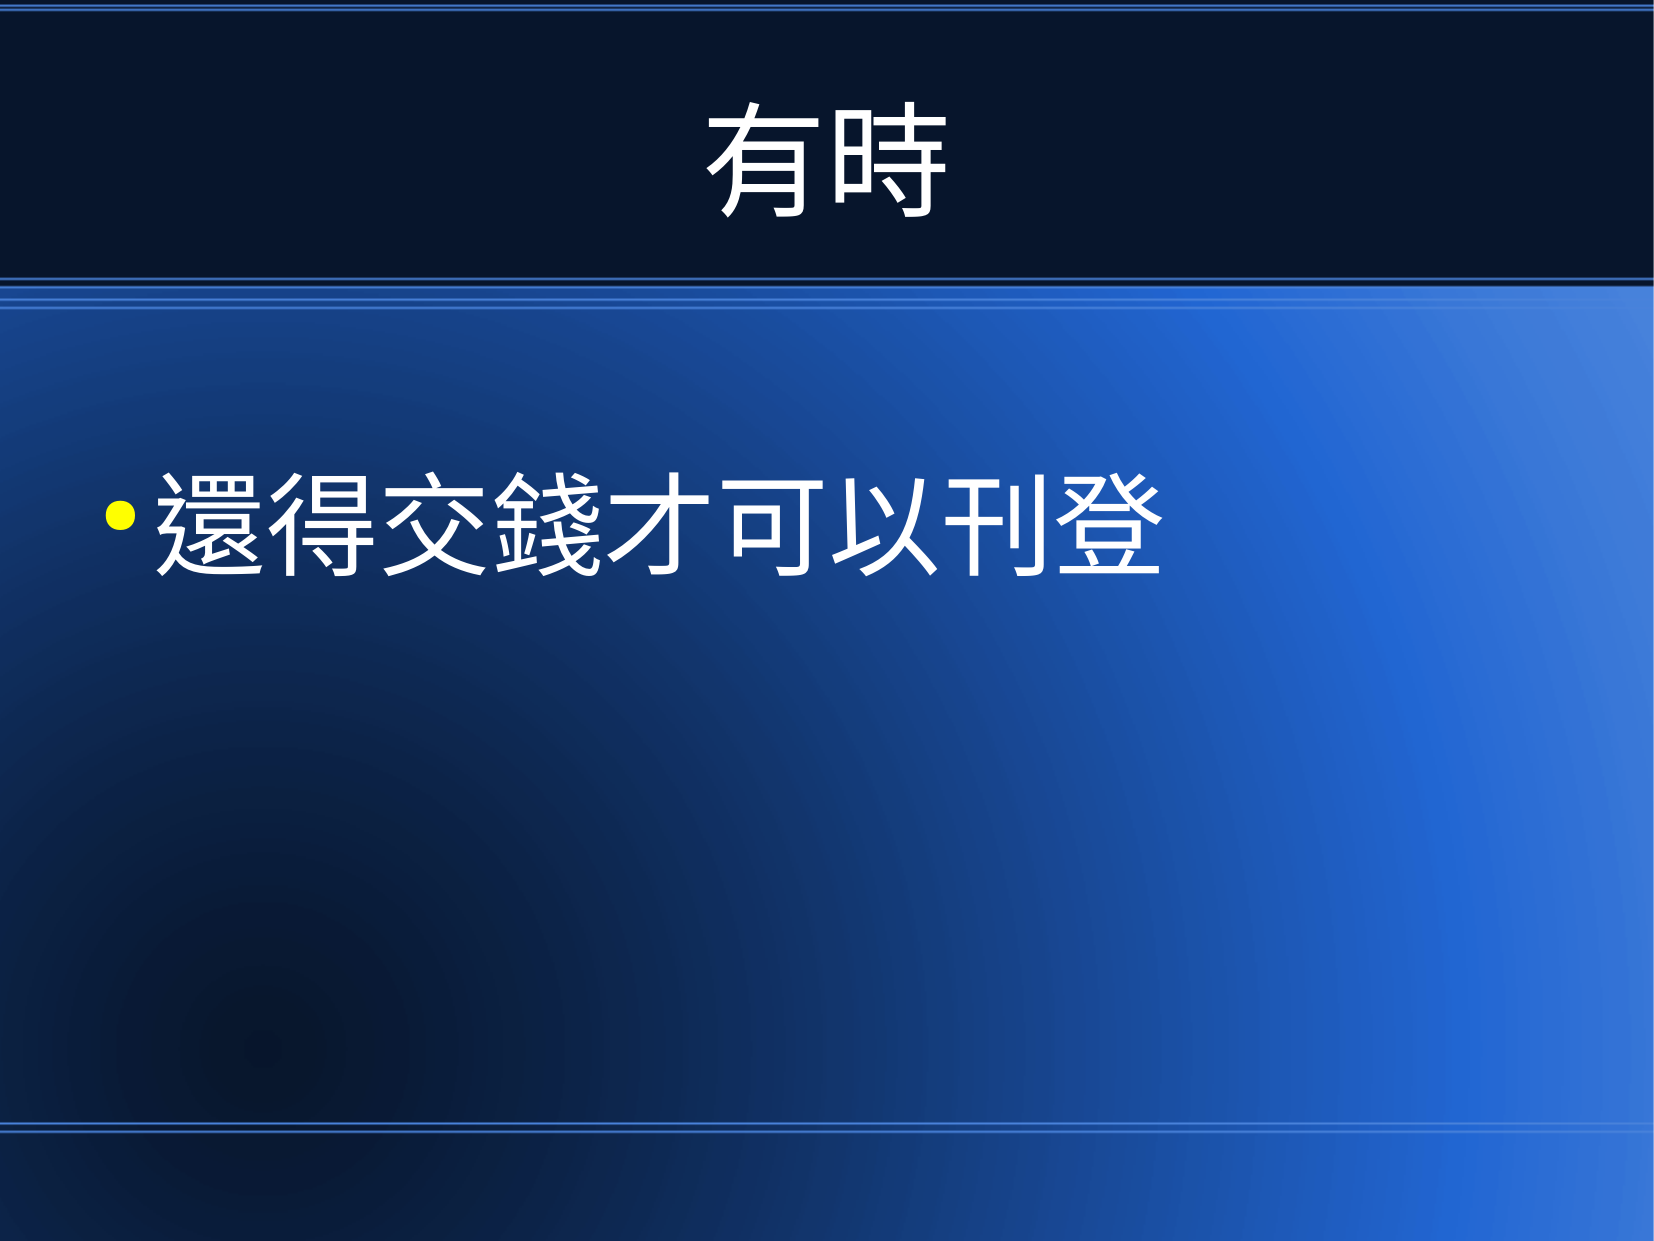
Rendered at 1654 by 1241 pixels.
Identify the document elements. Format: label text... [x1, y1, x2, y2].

picture [0, 0, 1654, 1241]
list 還得交錢才可以刊登 [82, 355, 1571, 1241]
title 有時 [82, 49, 1571, 257]
